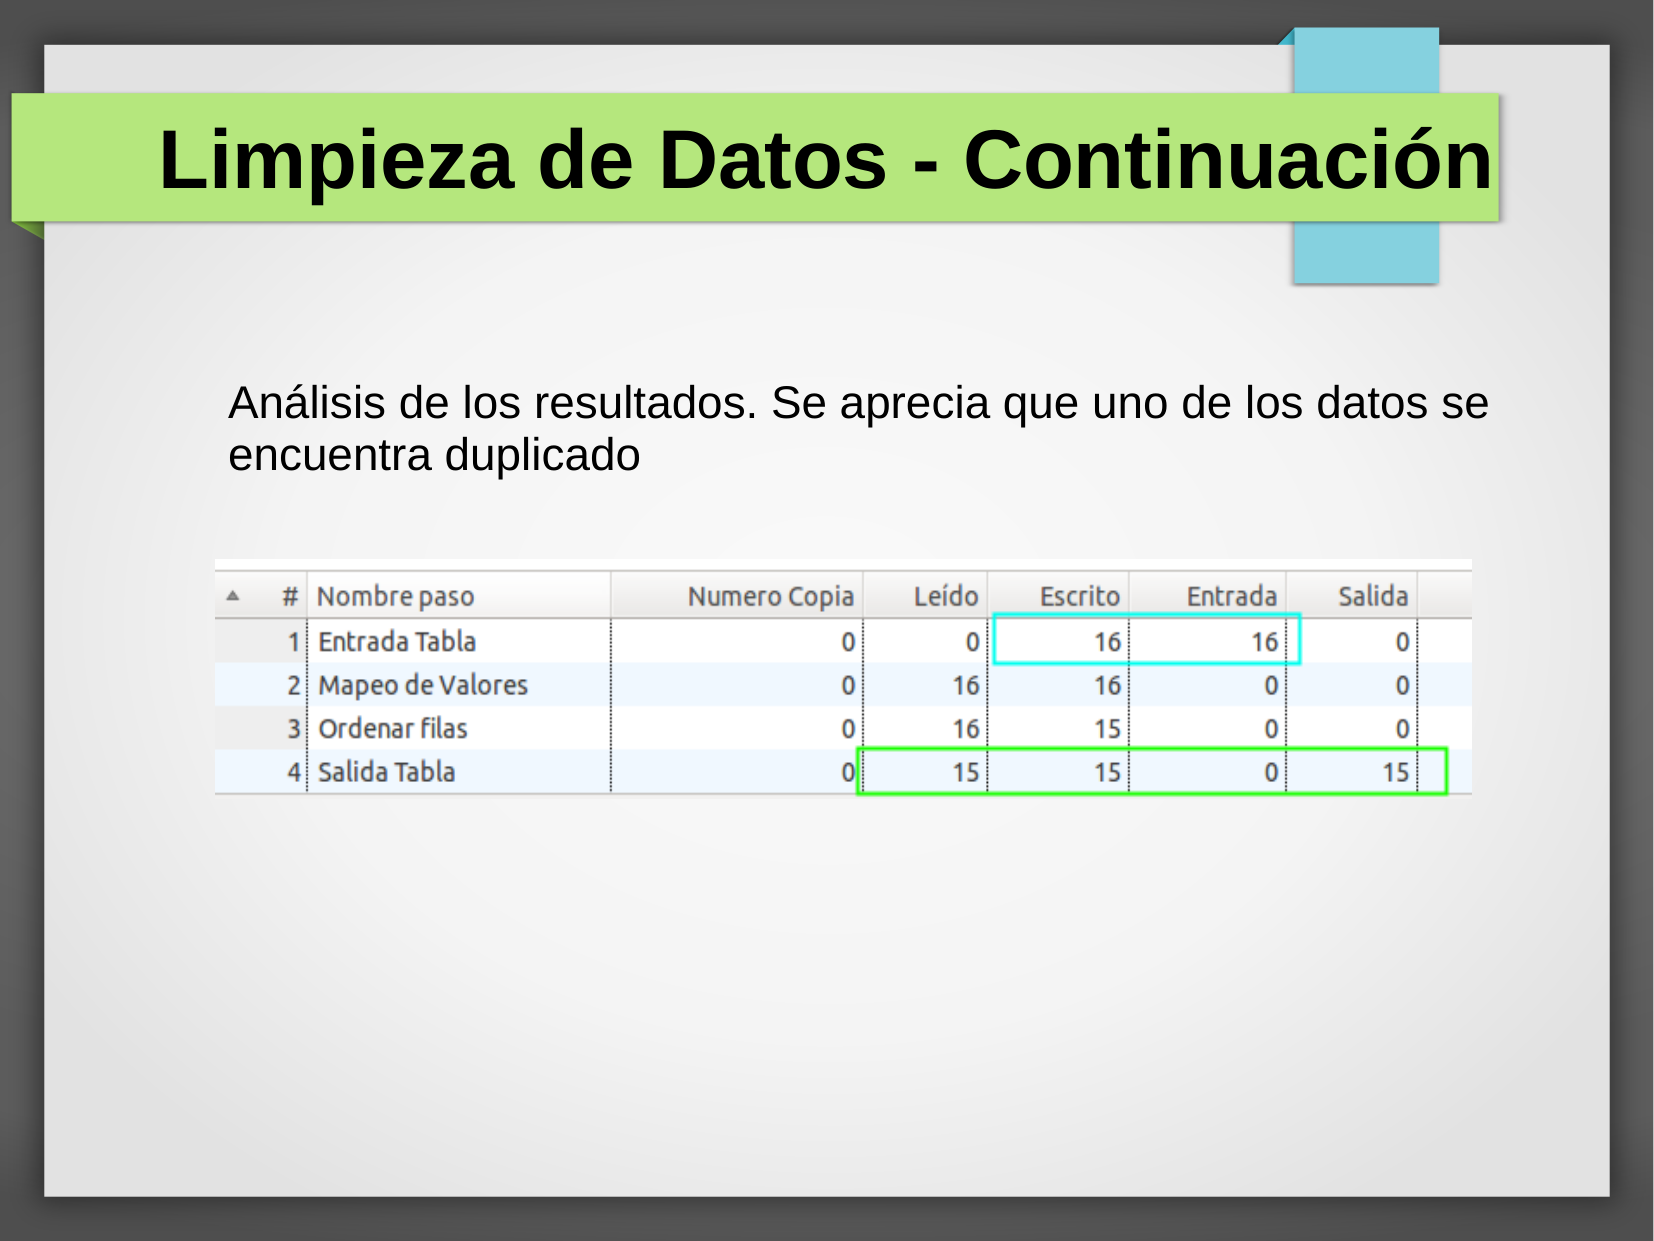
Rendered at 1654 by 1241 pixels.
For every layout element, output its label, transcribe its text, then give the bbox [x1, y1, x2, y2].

picture [0, 0, 1654, 1241]
text_box Análisis de los resultados. Se aprecia que uno de los datos se encuentra duplicado [213, 369, 1506, 488]
title Limpieza de Datos - Continuación [70, 106, 1583, 213]
